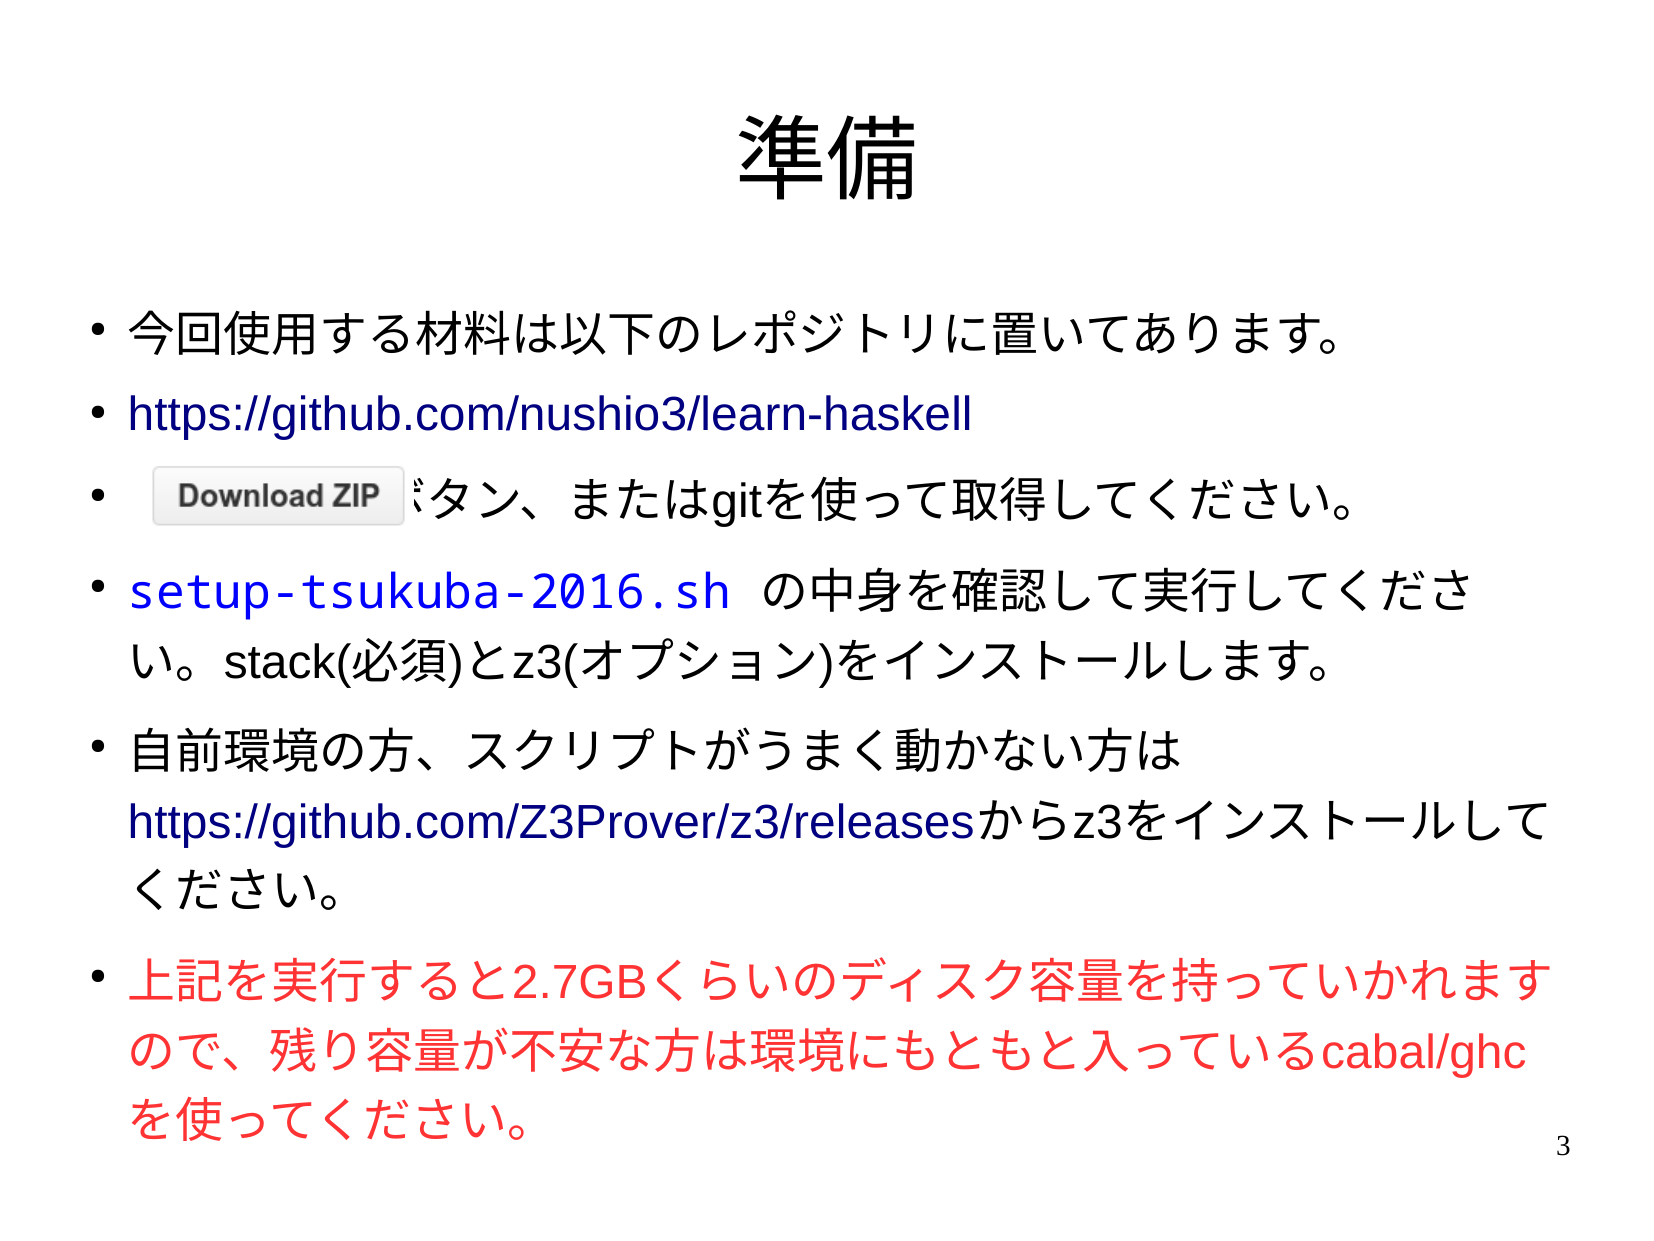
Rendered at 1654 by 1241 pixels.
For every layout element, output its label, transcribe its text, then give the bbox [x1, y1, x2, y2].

list 今回使用する材料は以下のレポジトリに置いてあります。 https://github.com/nushio3/learn-haskell ボタン、またはgitを使って取得してください。 setup-tsukuba-2016.sh の中身を確認して実行してください。stack(必須)とz3(オプション)をインストールします。 自前環境の方、スクリプトがうまく動かない方はhttps://github.com/Z3Prover/z3/releasesからz3をインストールしてください。 上記を実行すると2.7GBくらいのディスク容量を持っていかれますので、残り容量が不安な方は環境にもともと入っているcabal/ghcを使ってください。 [76, 296, 1565, 1152]
picture [139, 454, 414, 532]
title 準備 [82, 49, 1571, 257]
